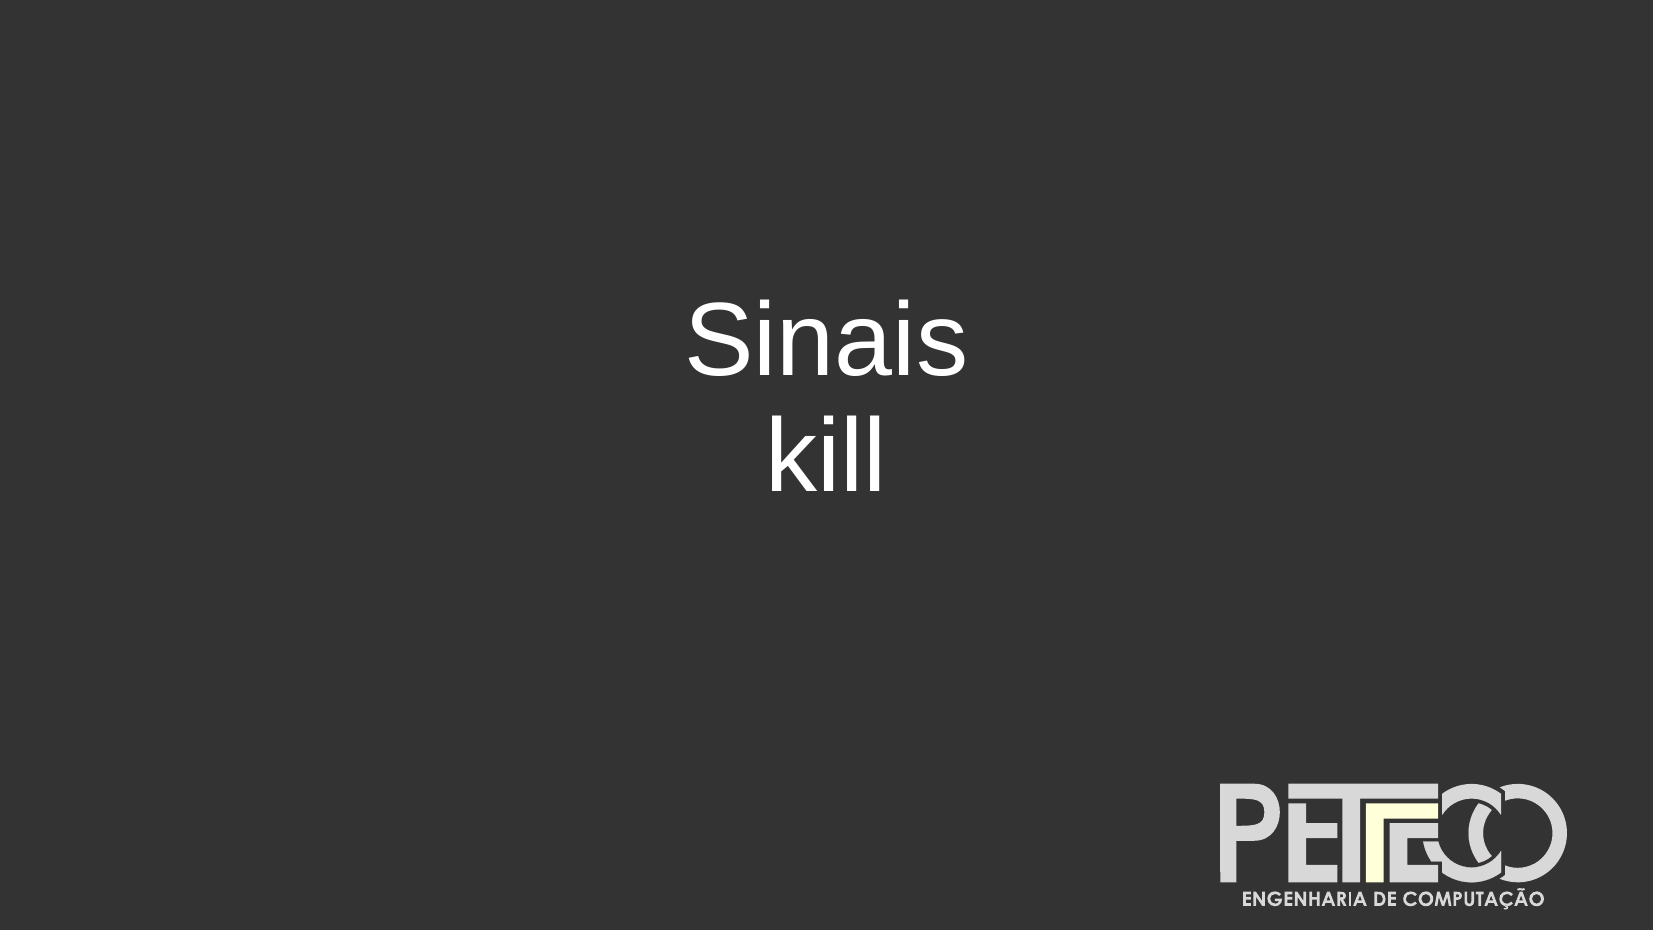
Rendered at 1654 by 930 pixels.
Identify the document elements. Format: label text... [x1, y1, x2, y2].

subtitle Sinais kill [82, 37, 1571, 757]
